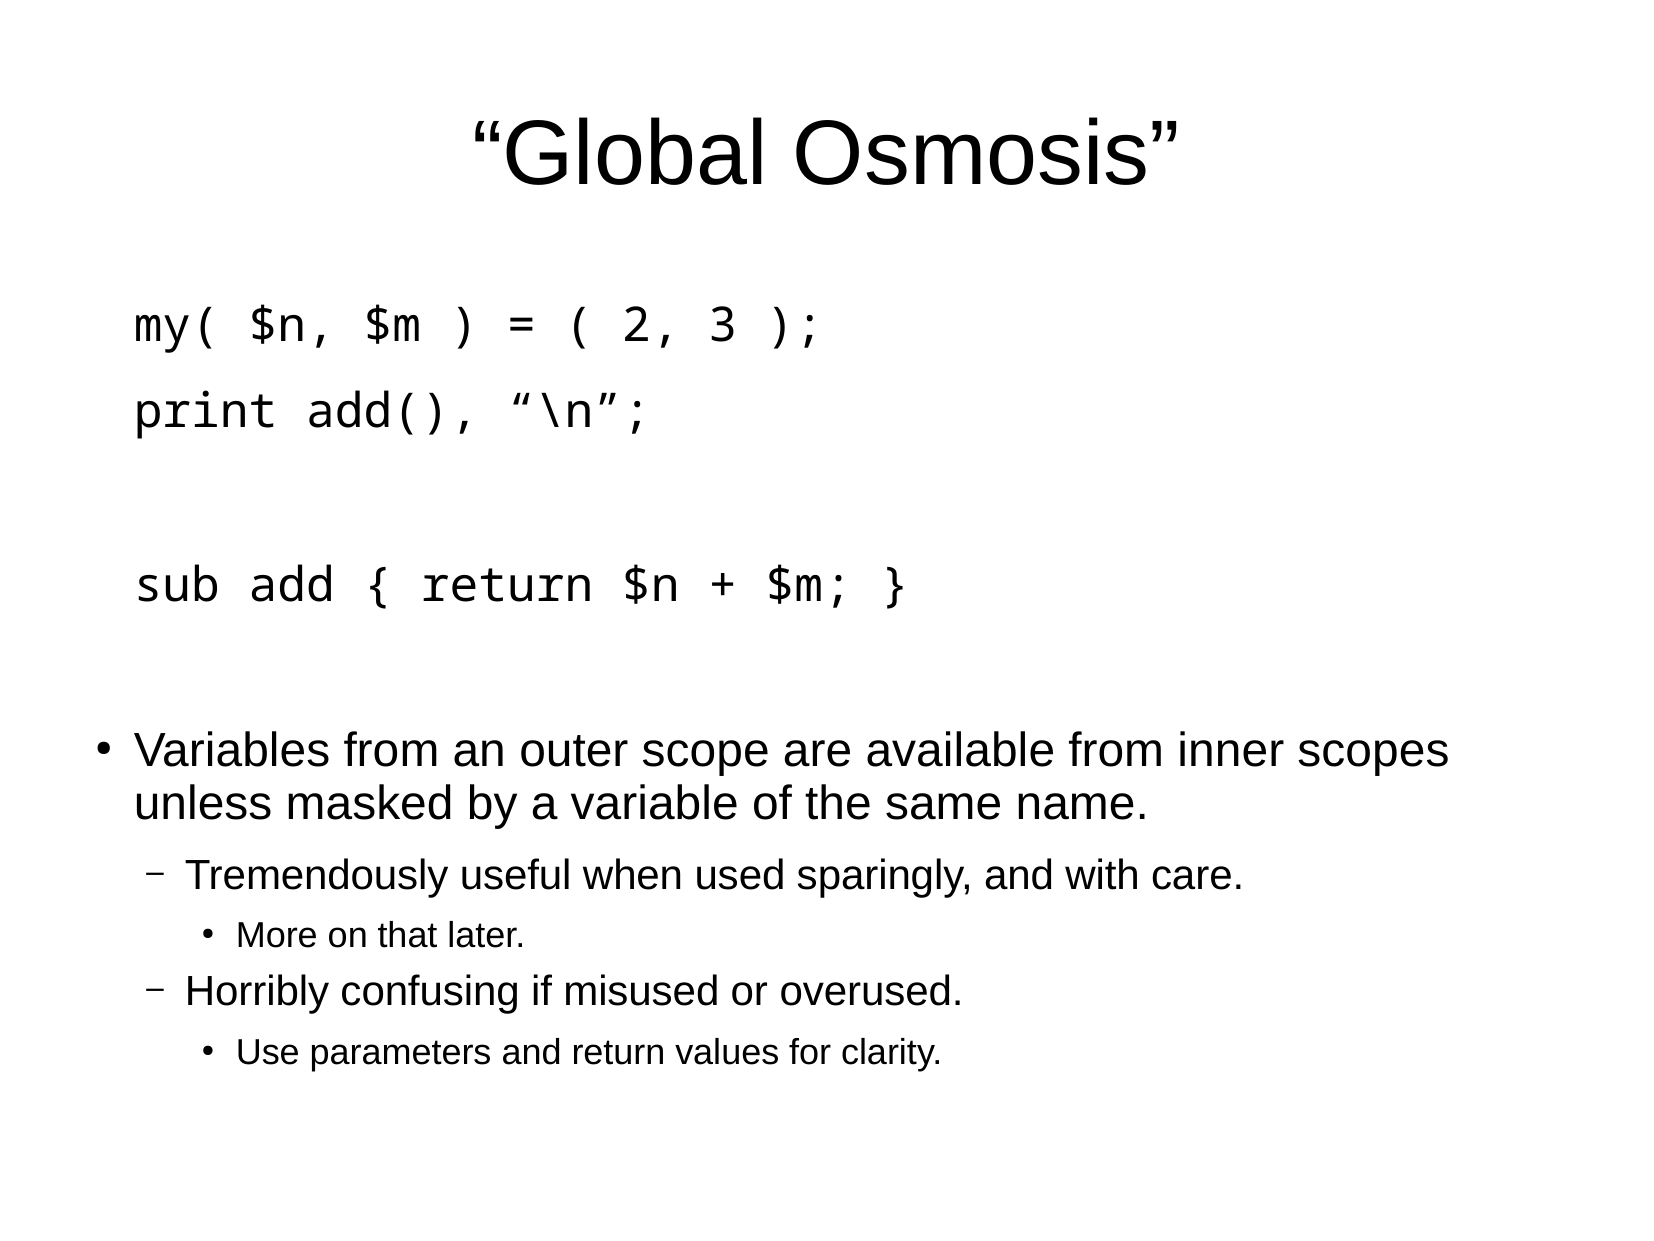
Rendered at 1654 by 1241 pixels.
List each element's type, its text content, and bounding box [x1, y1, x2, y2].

title “Global Osmosis” [82, 49, 1571, 257]
list my( $n, $m ) = ( 2, 3 ); print add(), “\n”; sub add { return $n + $m; } Variables from an outer scope are available from inner scopes unless masked by a variable of the same name. Tremendously useful when used sparingly, and with care. More on that later. Horribly confusing if misused or overused. Use parameters and return values for clarity. [82, 290, 1571, 1081]
